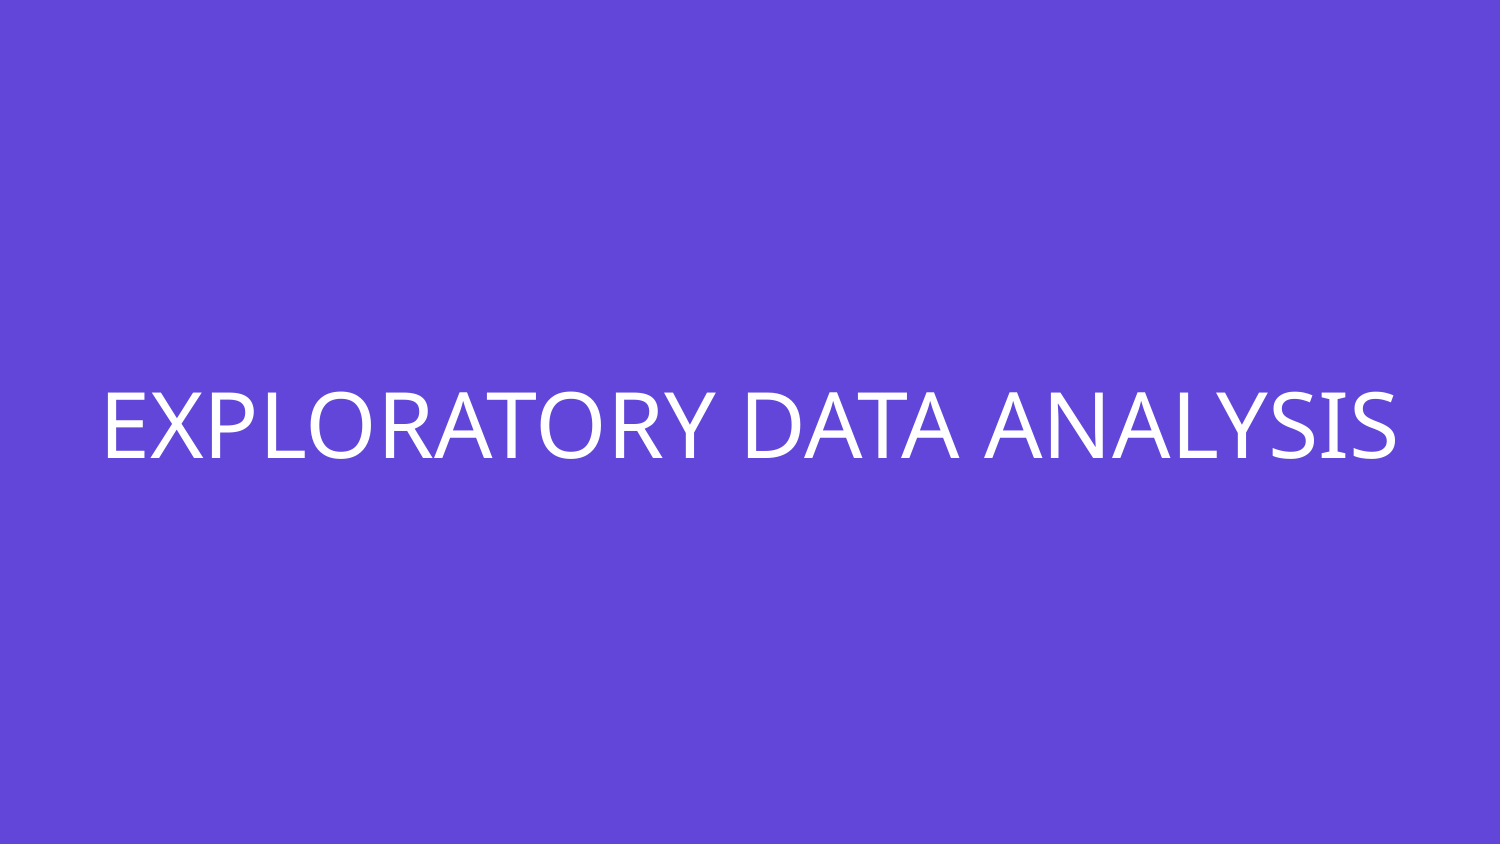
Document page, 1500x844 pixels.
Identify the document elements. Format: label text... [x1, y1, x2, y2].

title EXPLORATORY DATA ANALYSIS [75, 320, 1425, 524]
